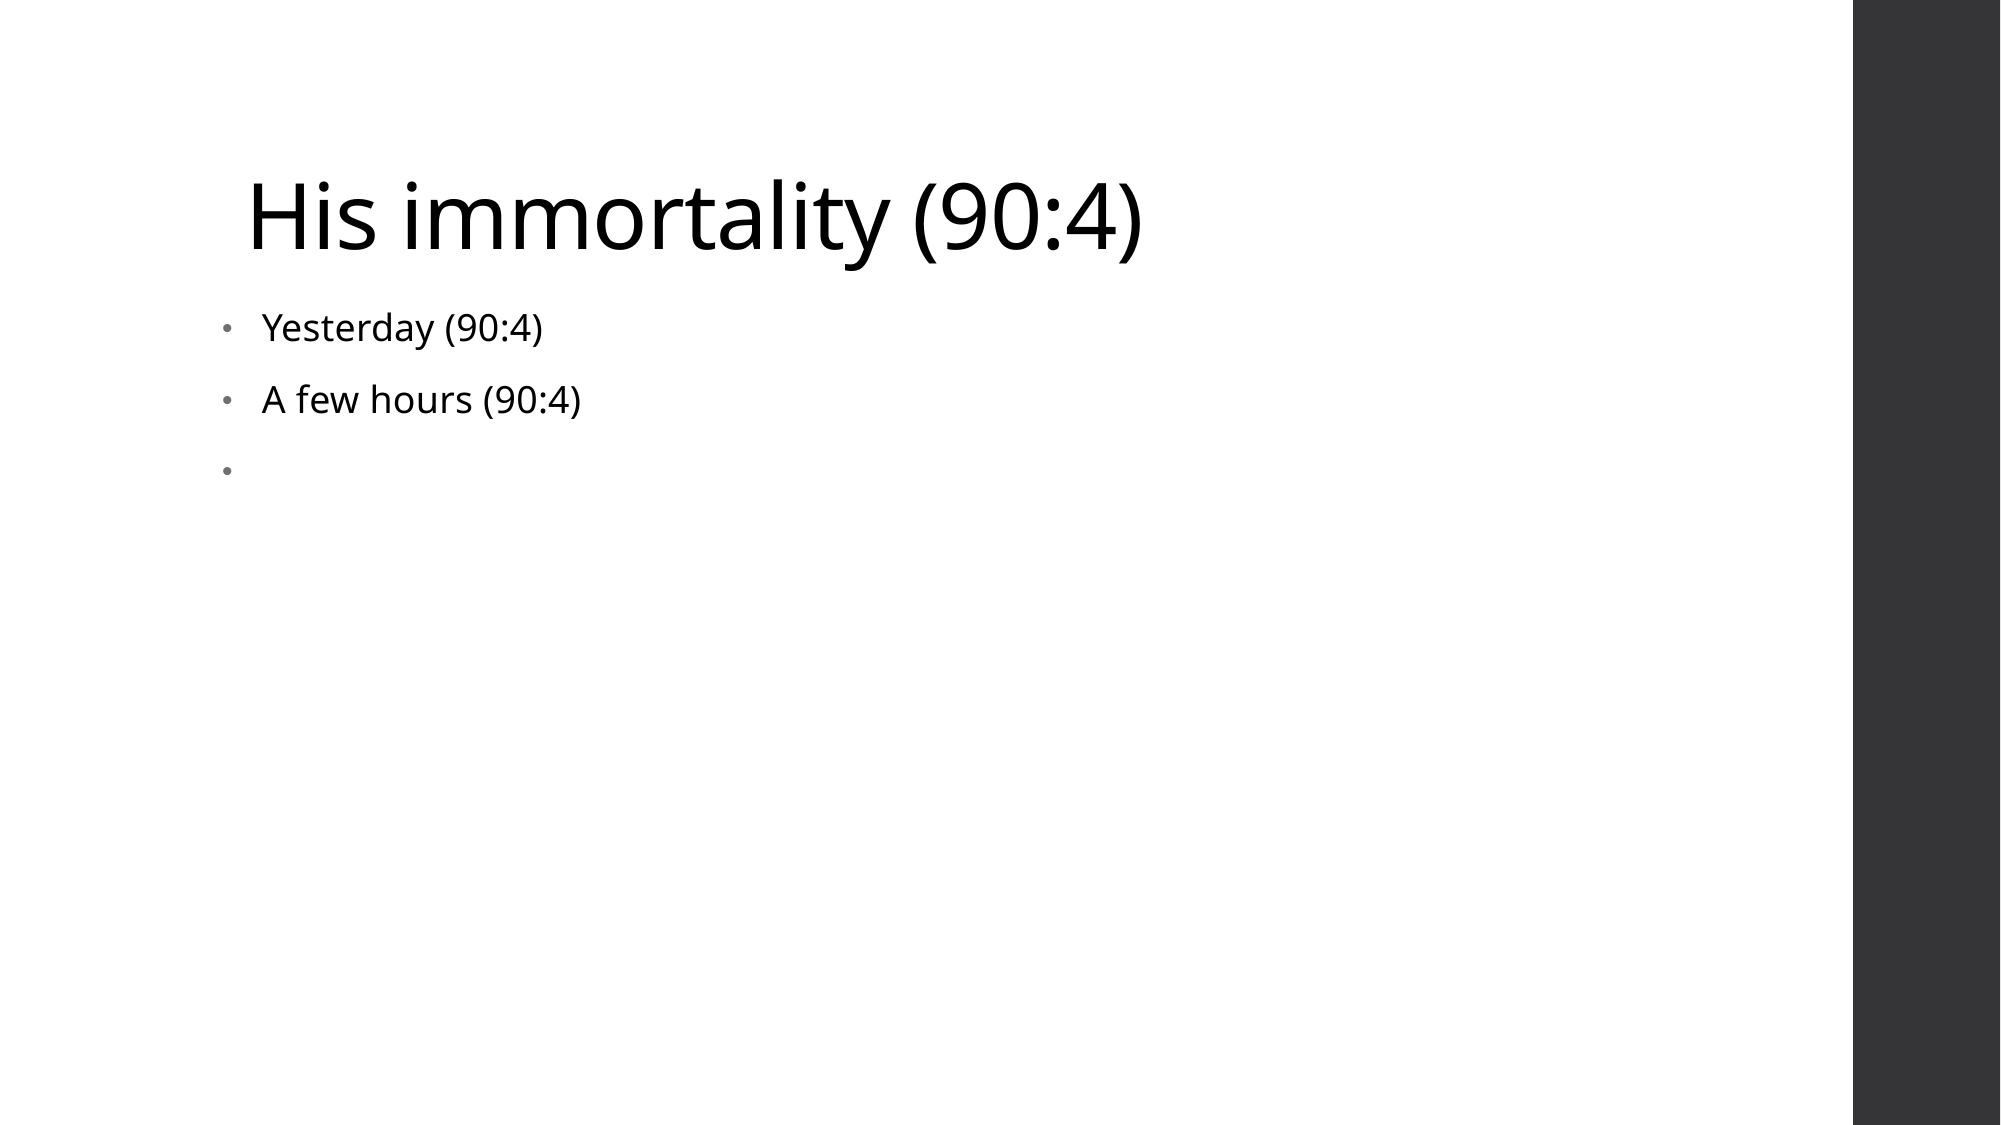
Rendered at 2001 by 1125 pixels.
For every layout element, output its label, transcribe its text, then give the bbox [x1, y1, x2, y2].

list Yesterday (90:4) A few hours (90:4) [206, 299, 1617, 1014]
title His immortality (90:4) [206, 60, 1797, 278]
